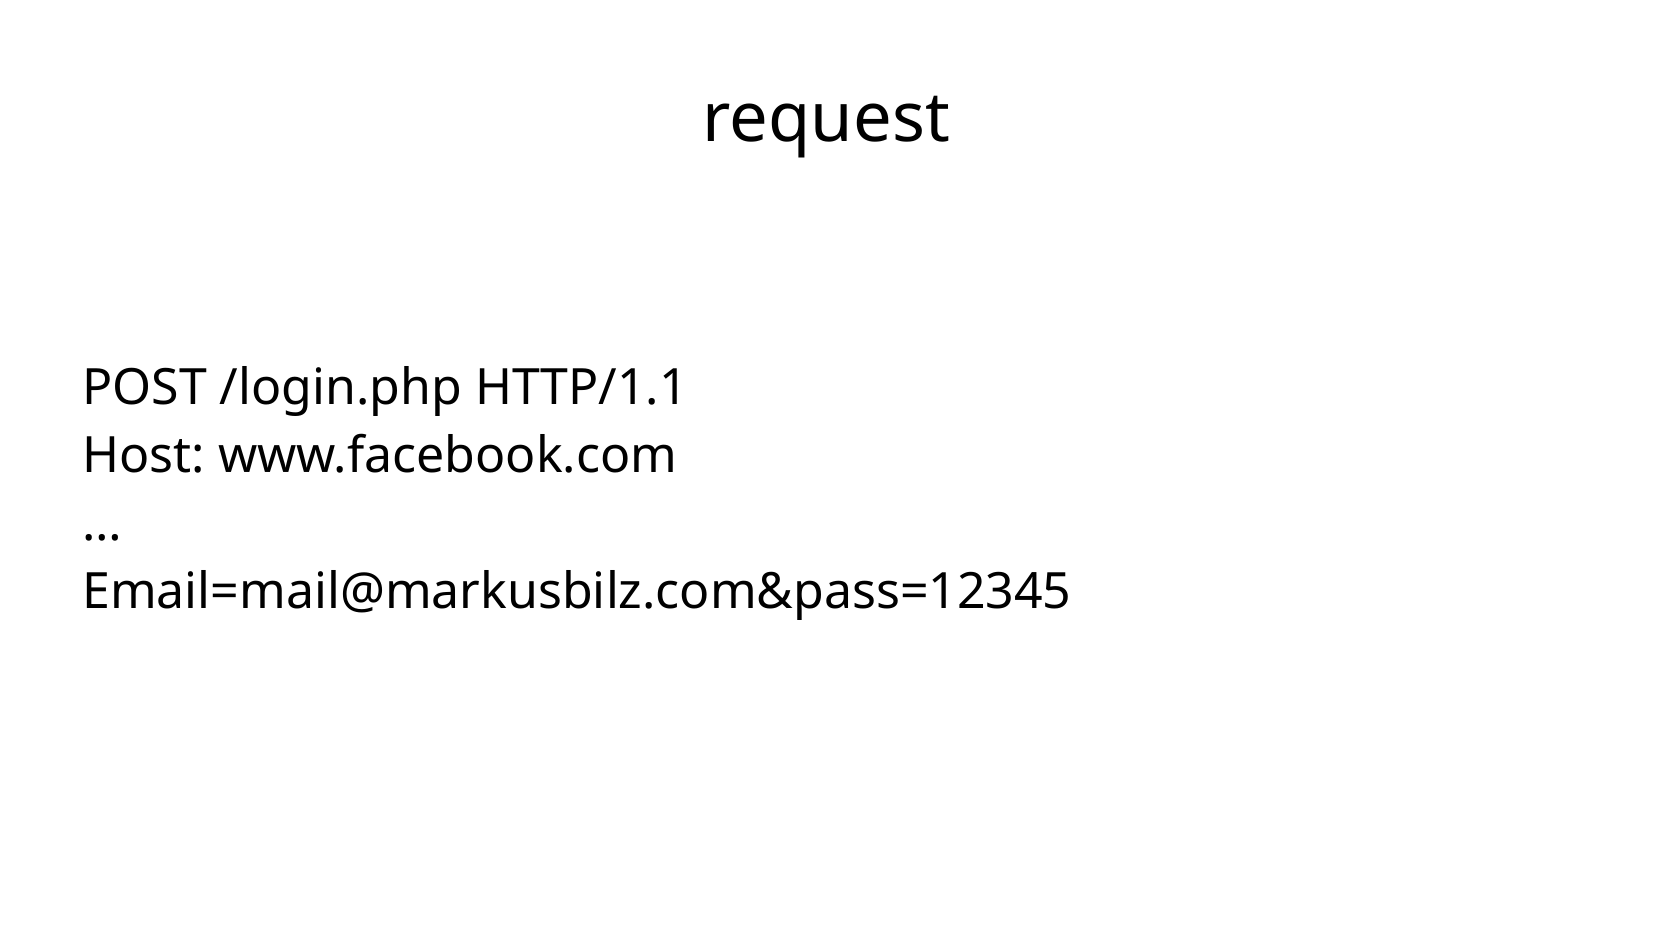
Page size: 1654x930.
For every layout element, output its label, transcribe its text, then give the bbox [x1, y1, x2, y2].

subtitle POST /login.php HTTP/1.1 Host: www.facebook.com … Email=mail@markusbilz.com&pass=12345 [82, 217, 1571, 757]
title request [82, 36, 1571, 193]
